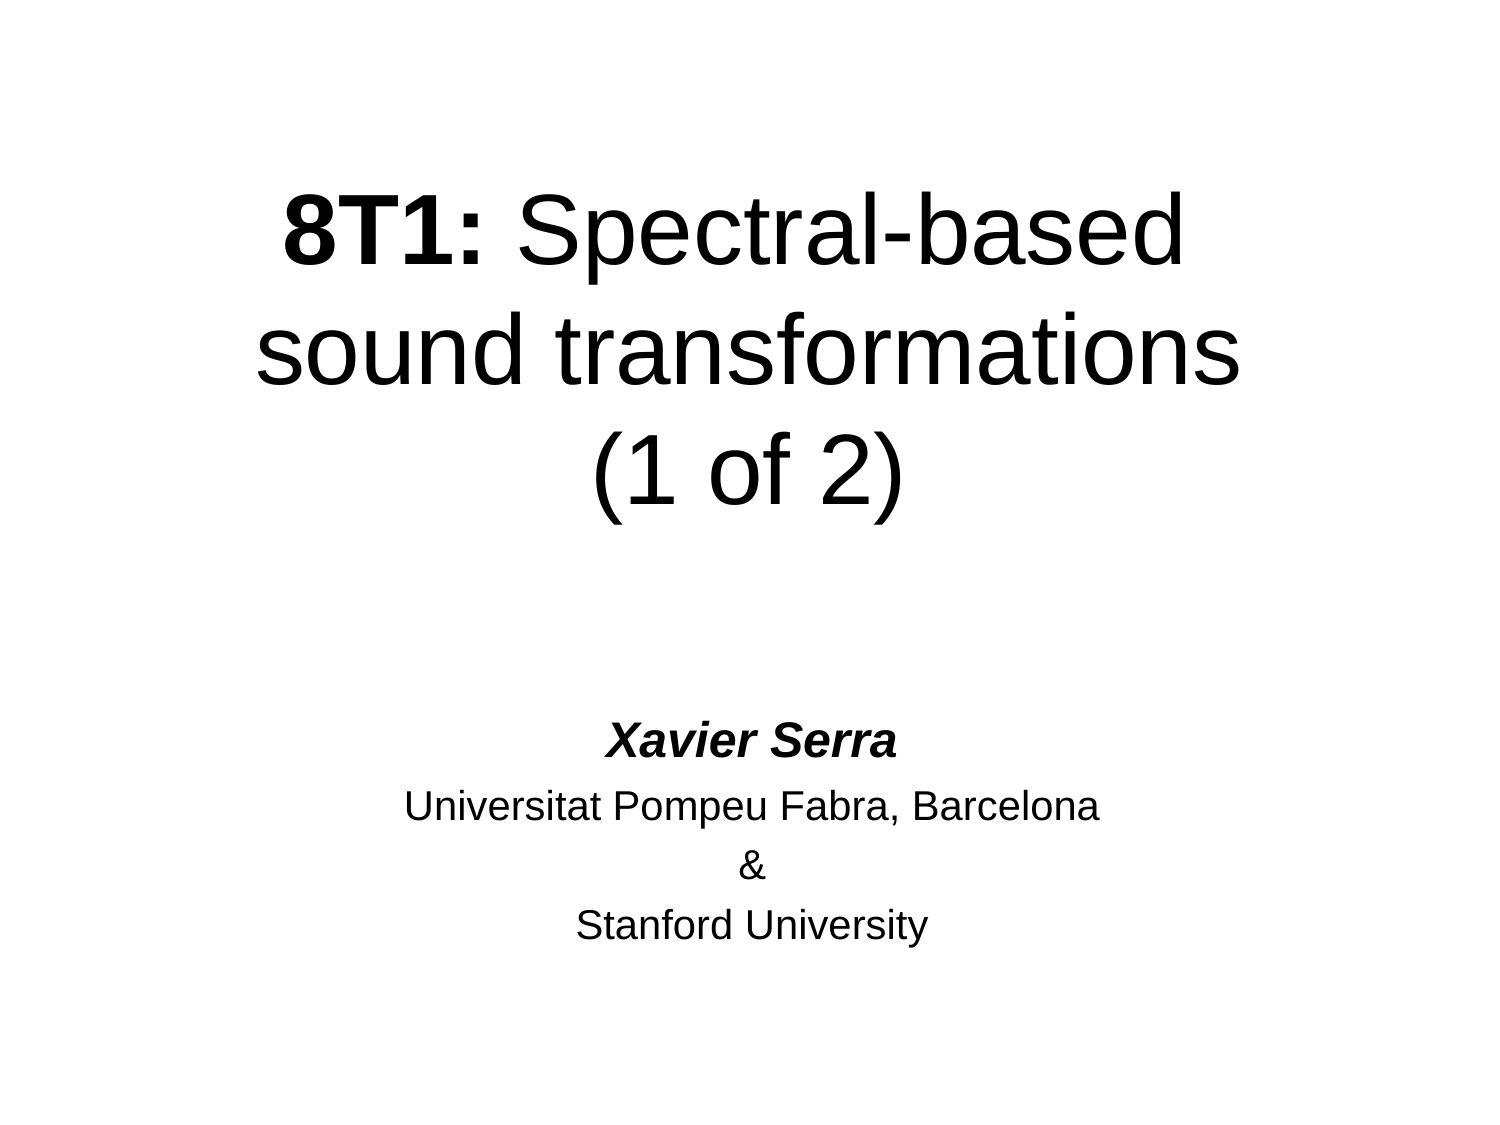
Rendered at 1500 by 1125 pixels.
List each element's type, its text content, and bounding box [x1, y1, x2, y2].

text_box Xavier Serra Universitat Pompeu Fabra, Barcelona & Stanford University [338, 704, 1166, 887]
title 8T1: Spectral-based sound transformations (1 of 2) [126, 100, 1334, 590]
